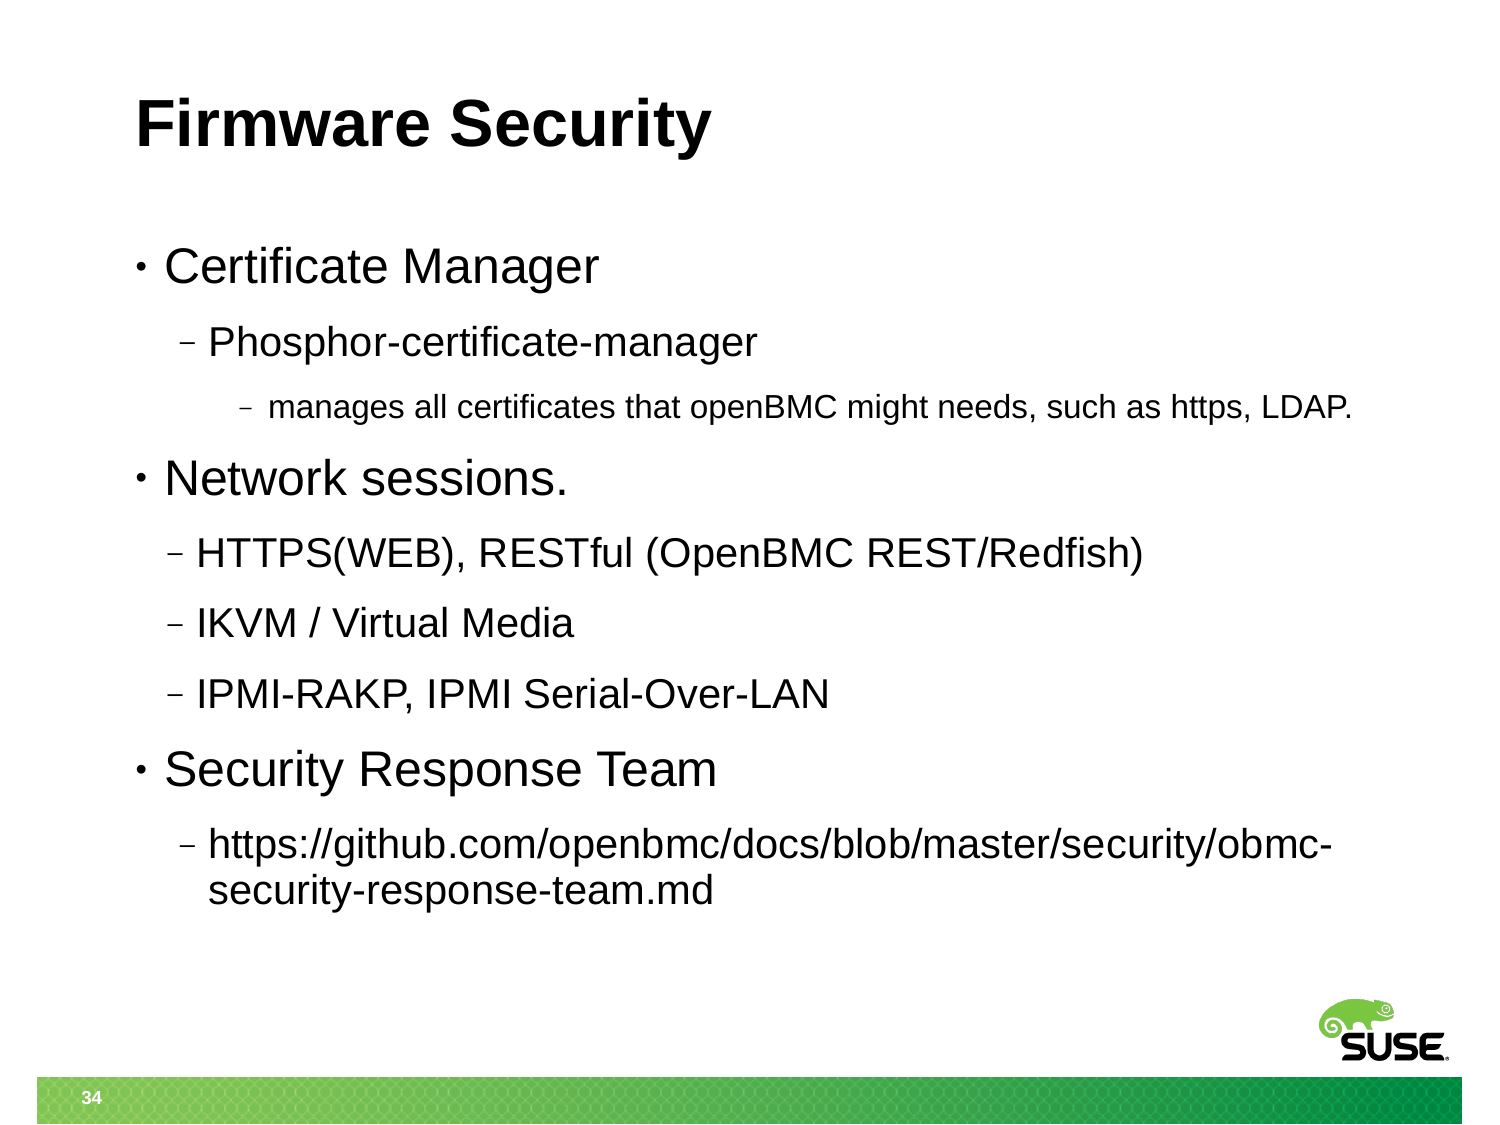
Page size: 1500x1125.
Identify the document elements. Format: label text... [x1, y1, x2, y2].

title Firmware Security [135, 41, 1372, 204]
list Certificate Manager Phosphor-certificate-manager manages all certificates that openBMC might needs, such as https, LDAP. Network sessions. HTTPS(WEB), RESTful (OpenBMC REST/Redfish) IKVM / Virtual Media IPMI-RAKP, IPMI Serial-Over-LAN Security Response Team https://github.com/openbmc/docs/blob/master/security/obmc-security-response-team.md [135, 238, 1372, 982]
picture [37, 1077, 1462, 1124]
picture [1319, 999, 1449, 1061]
